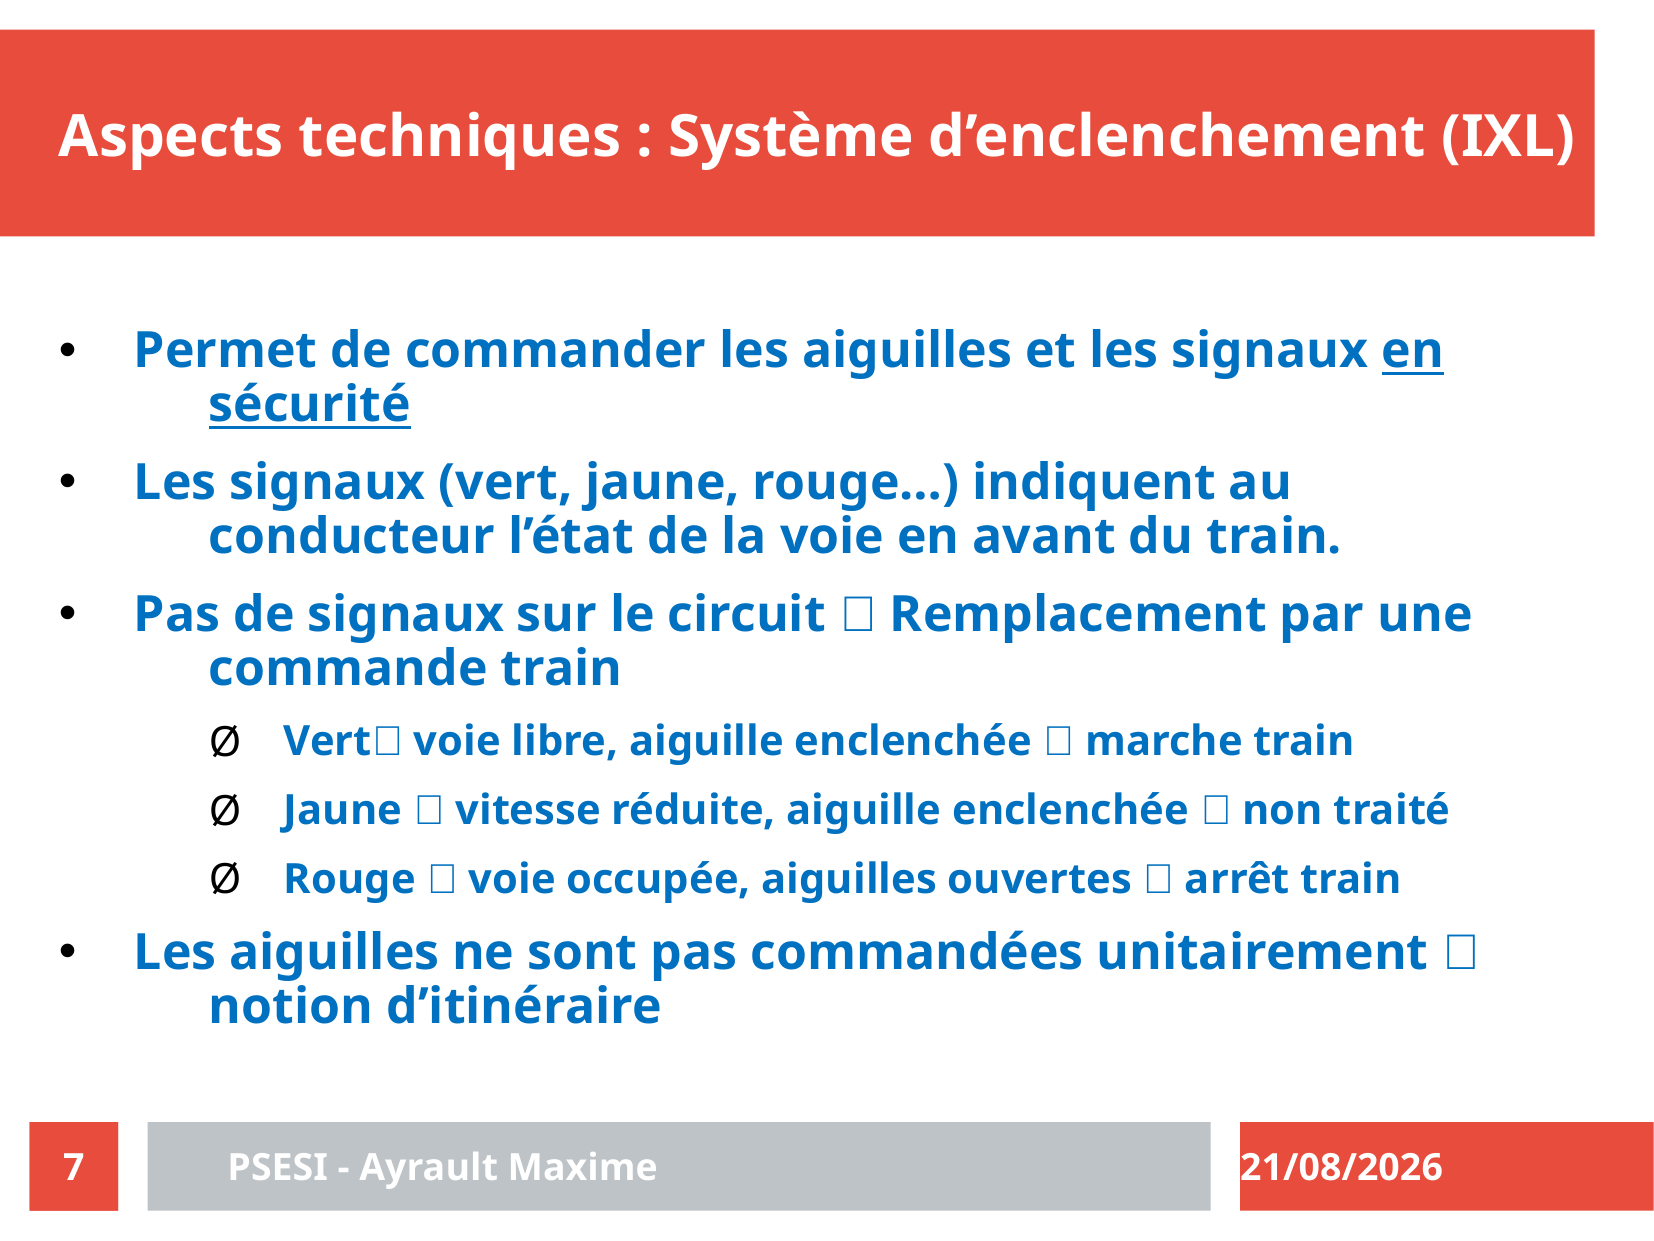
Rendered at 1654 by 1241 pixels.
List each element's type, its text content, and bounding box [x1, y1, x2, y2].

title Aspects techniques : Système d’enclenchement (IXL) [59, 59, 1595, 207]
text_box PSESI - Ayrault Maxime [177, 1122, 709, 1211]
text_box [29, 1122, 119, 1211]
list Permet de commander les aiguilles et les signaux en sécurité Les signaux (vert, jaune, rouge…) indiquent au conducteur l’état de la voie en avant du train. Pas de signaux sur le circuit  Remplacement par une commande train Vert voie libre, aiguille enclenchée  marche train Jaune  vitesse réduite, aiguille enclenchée  non traité Rouge  voie occupée, aiguilles ouvertes  arrêt train Les aiguilles ne sont pas commandées unitairement  notion d’itinéraire [59, 324, 1565, 1093]
text_box 2017/3/6 [1240, 1122, 1625, 1211]
